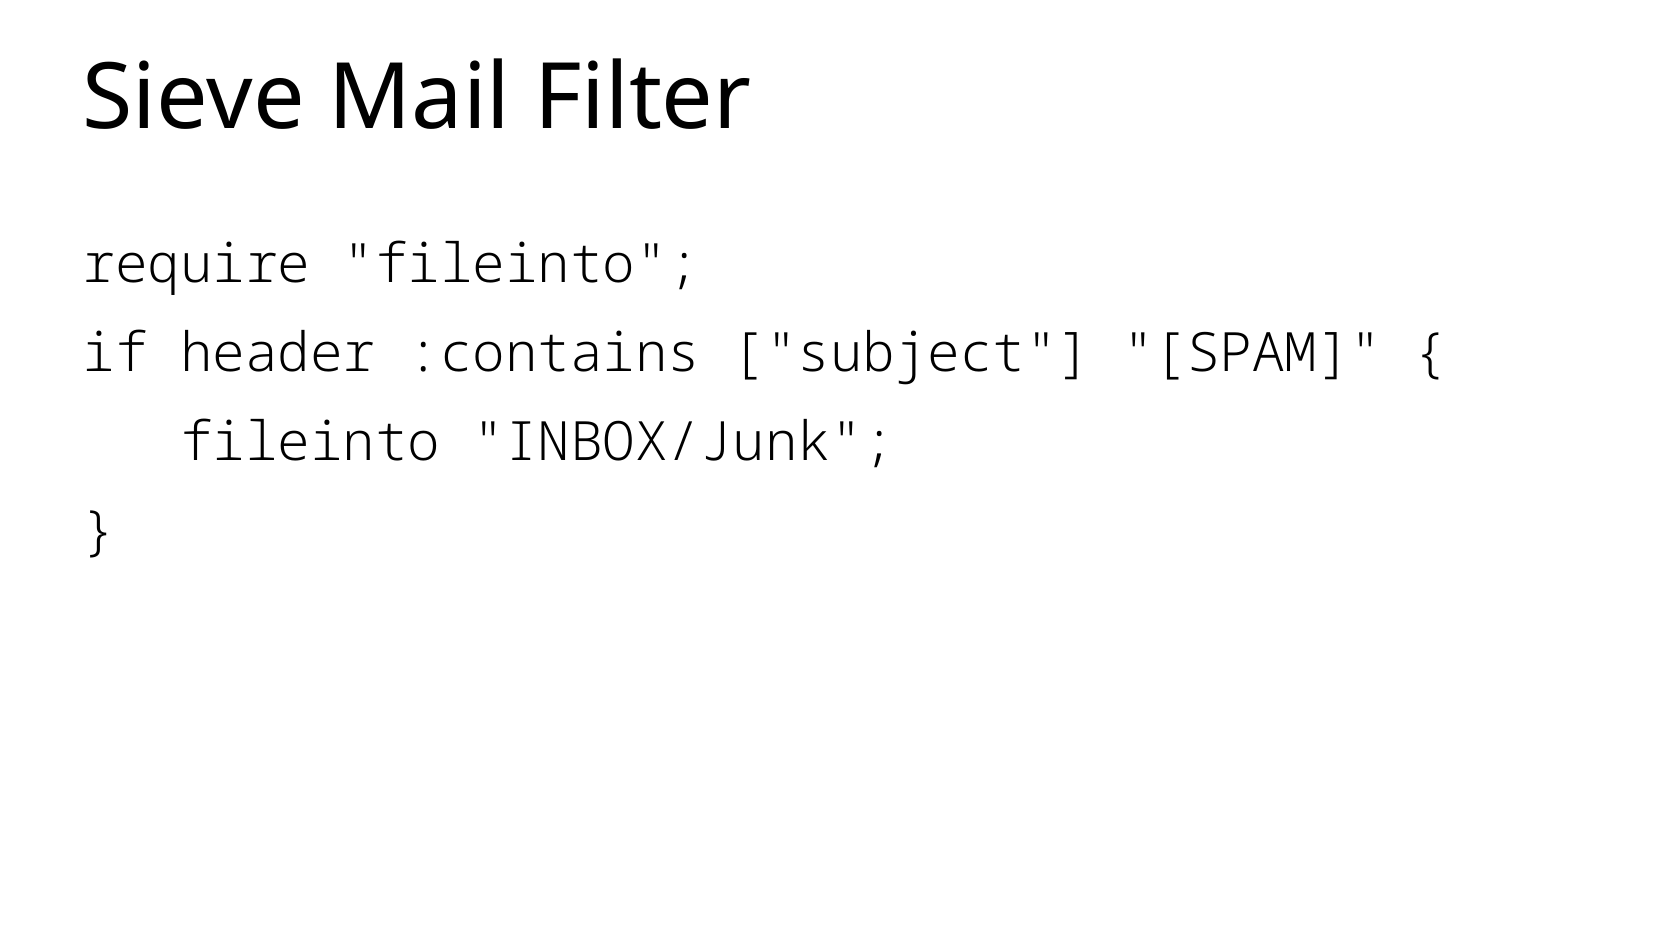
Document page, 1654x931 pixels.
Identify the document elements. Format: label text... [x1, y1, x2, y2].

title Sieve Mail Filter [82, 37, 1571, 150]
list require "fileinto"; if header :contains ["subject"] "[SPAM]" { fileinto "INBOX/Junk"; } [82, 224, 1571, 825]
